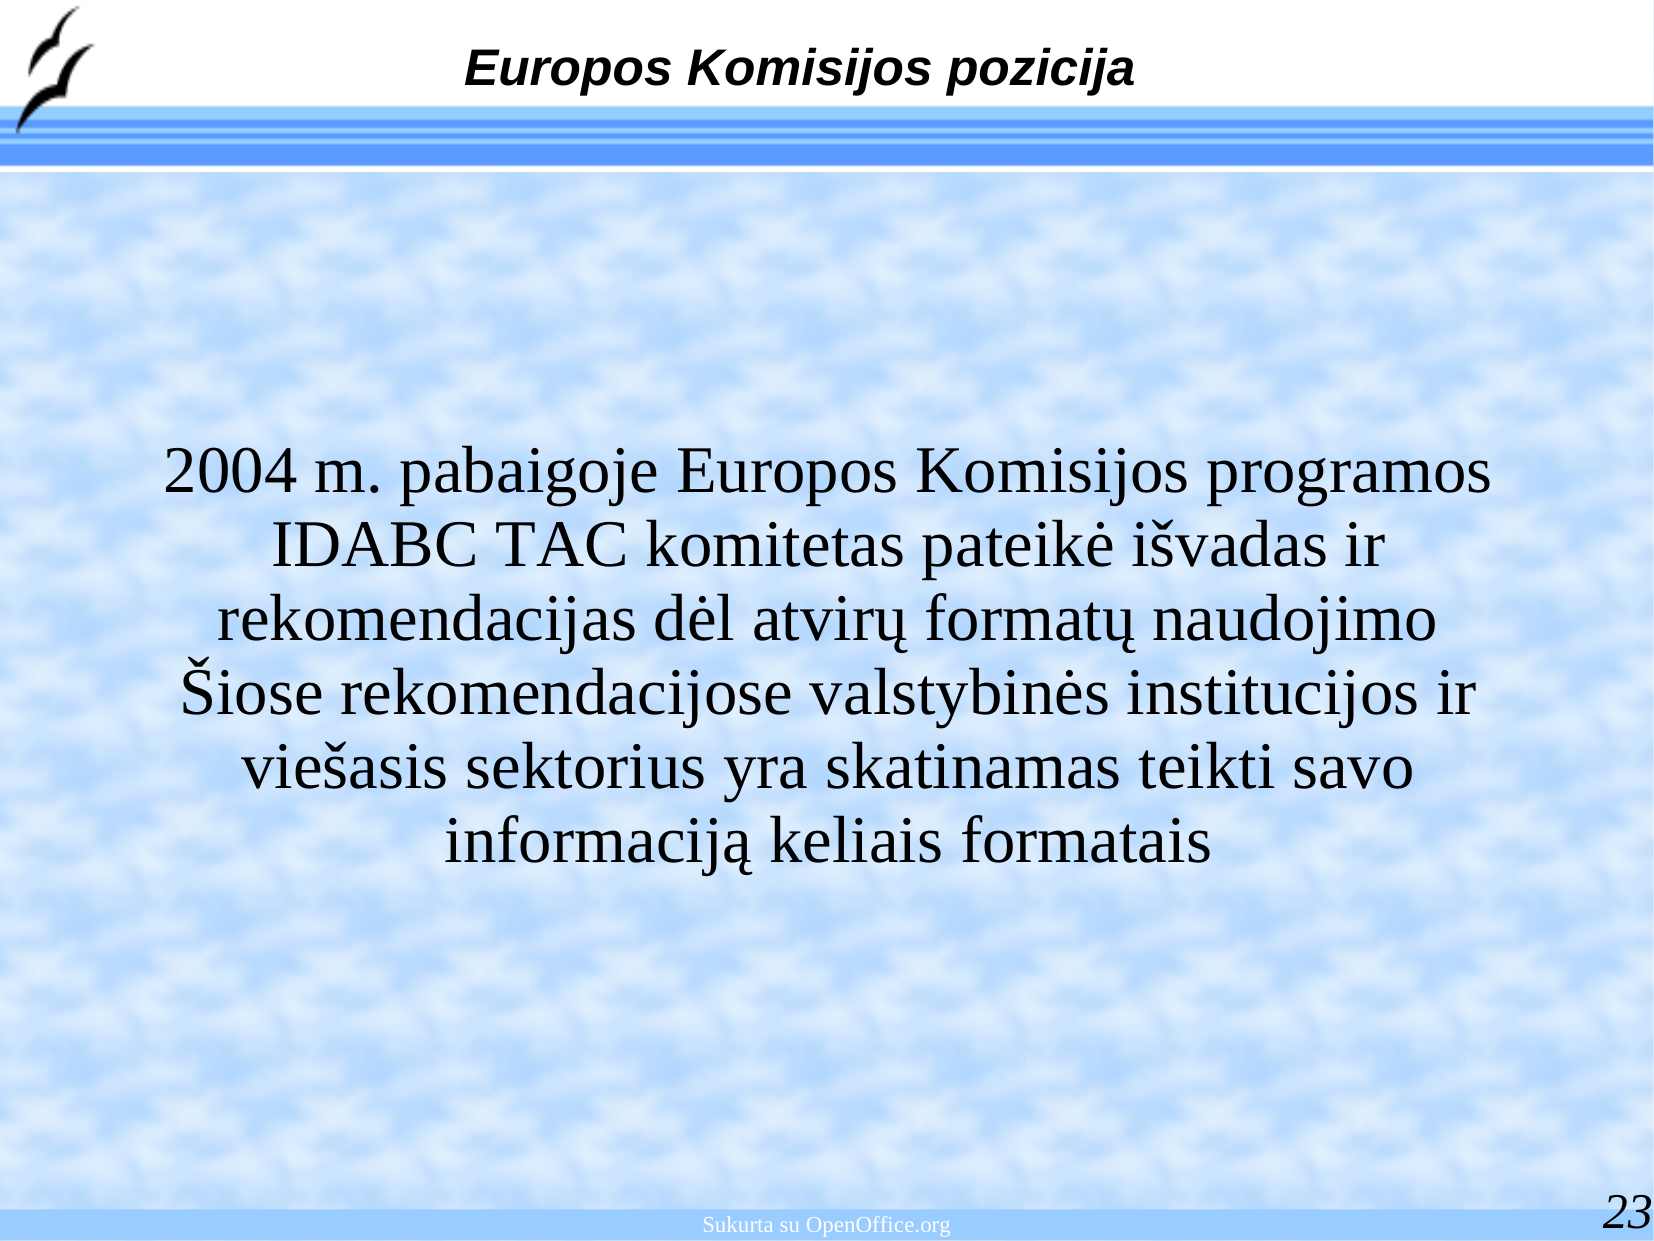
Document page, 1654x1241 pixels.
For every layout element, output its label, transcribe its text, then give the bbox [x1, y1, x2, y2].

subtitle 2004 m. pabaigoje Europos Komisijos programos IDABC TAC komitetas pateikė išvadas ir rekomendacijas dėl atvirų formatų naudojimo Šiose rekomendacijose valstybinės institucijos ir viešasis sektorius yra skatinamas teikti savo informaciją keliais formatais [123, 245, 1536, 1064]
title Europos Komisijos pozicija [94, 0, 1507, 137]
picture [0, 0, 1654, 1209]
